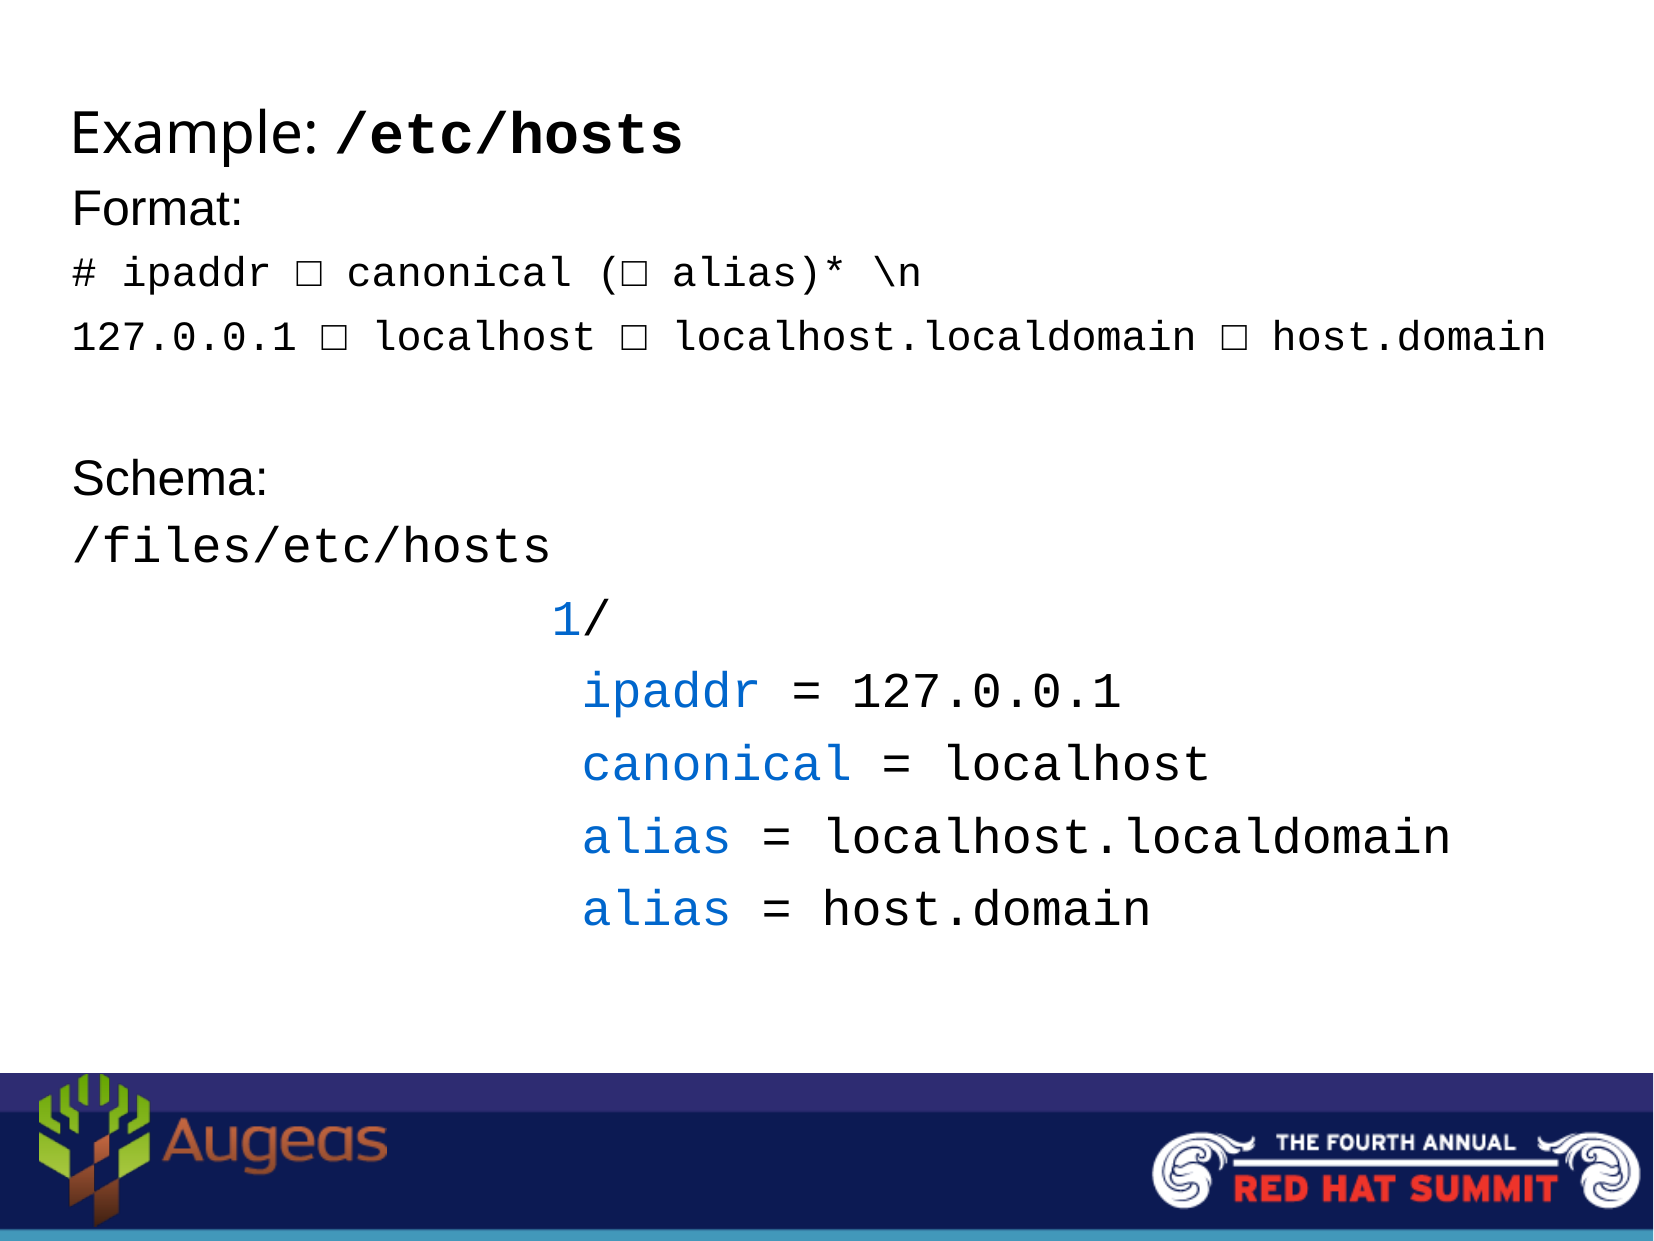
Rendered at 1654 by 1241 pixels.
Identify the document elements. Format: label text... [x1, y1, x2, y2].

list Format: # ipaddr □ canonical (□ alias)* \n 127.0.0.1 □ localhost □ localhost.localdomain □ host.domain Schema: /files/etc/hosts 1/ ipaddr = 127.0.0.1 canonical = localhost alias = localhost.localdomain alias = host.domain [71, 180, 1631, 1089]
title Example: /etc/hosts [69, 71, 1501, 190]
picture [0, 1073, 1654, 1241]
